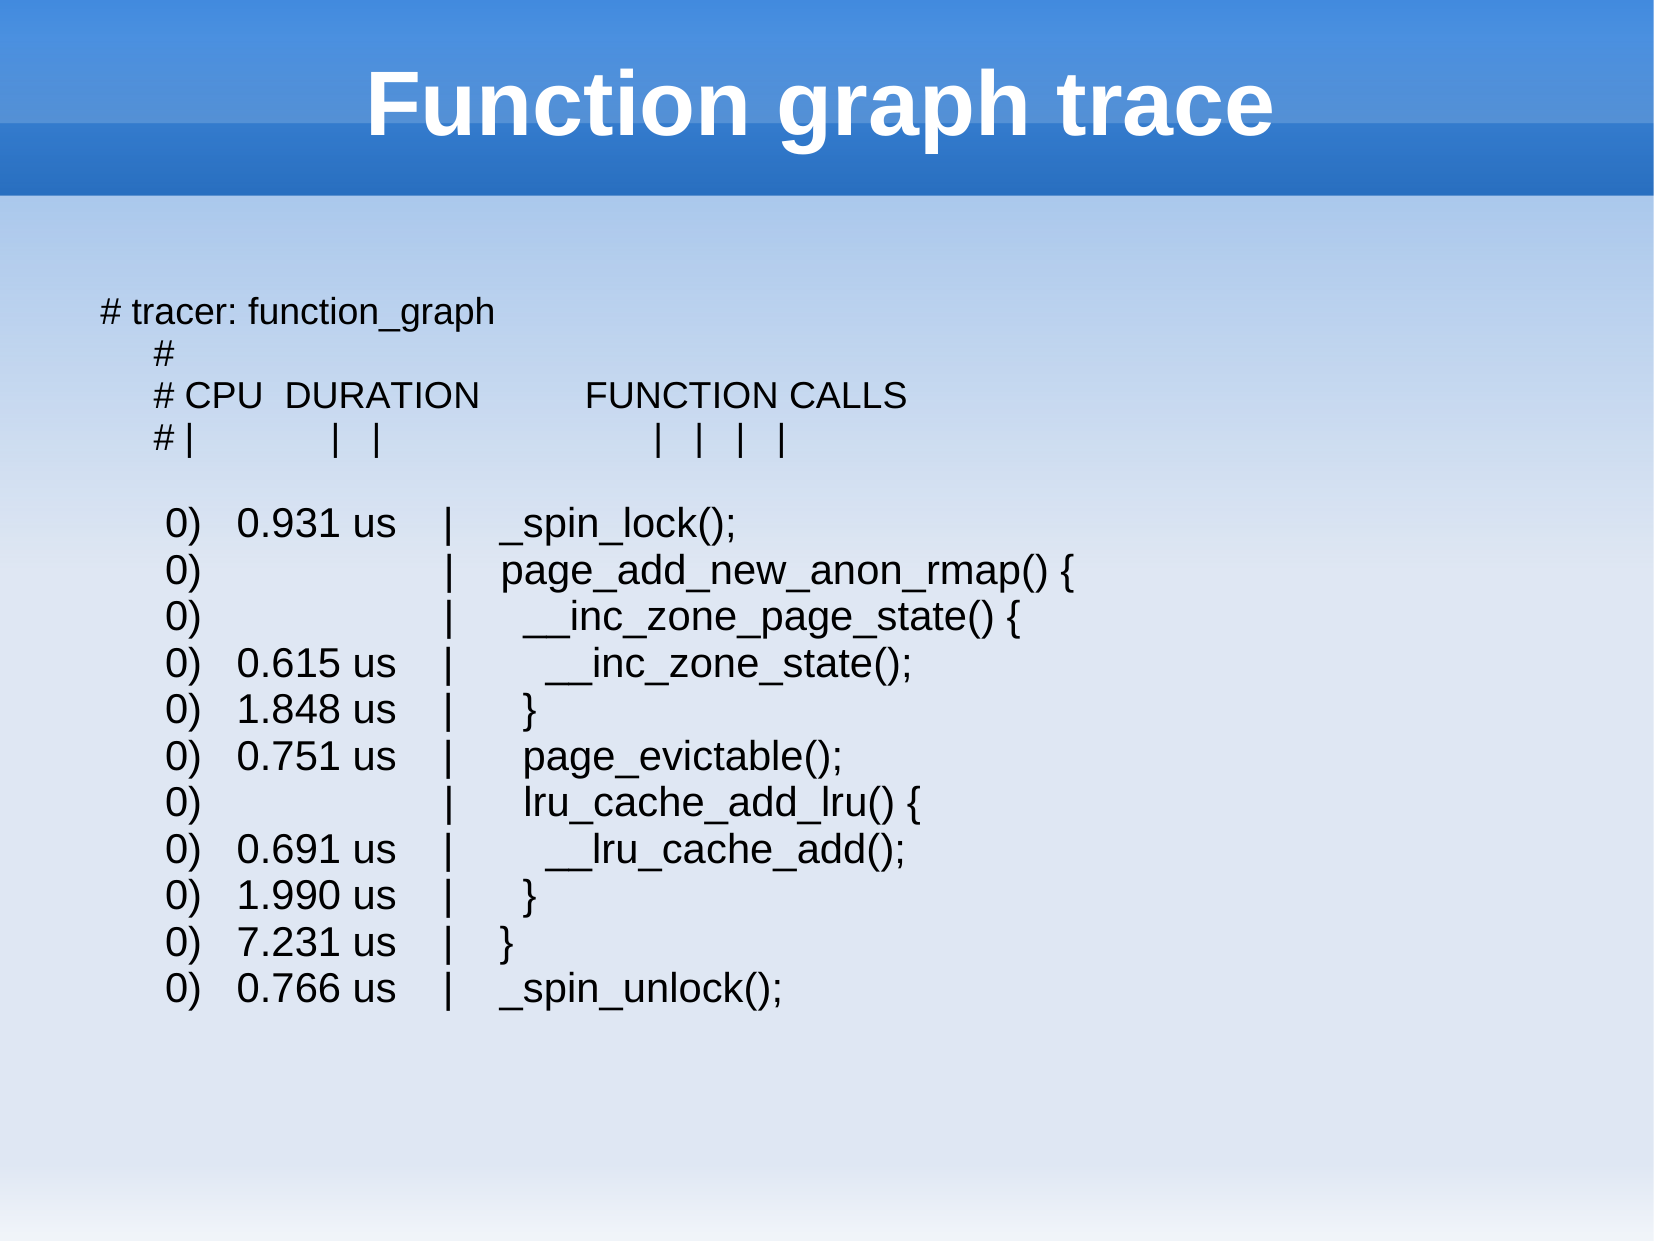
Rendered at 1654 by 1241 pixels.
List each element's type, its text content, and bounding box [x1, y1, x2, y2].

picture [0, 0, 1654, 1241]
title Function graph trace [76, 7, 1565, 200]
list # tracer: function_graph # # CPU DURATION FUNCTION CALLS # | | | | | | | 0) 0.931 us | _spin_lock(); 0) | page_add_new_anon_rmap() { 0) | __inc_zone_page_state() { 0) 0.615 us | __inc_zone_state(); 0) 1.848 us | } 0) 0.751 us | page_evictable(); 0) | lru_cache_add_lru() { 0) 0.691 us | __lru_cache_add(); 0) 1.990 us | } 0) 7.231 us | } 0) 0.766 us | _spin_unlock(); [82, 290, 1571, 1094]
